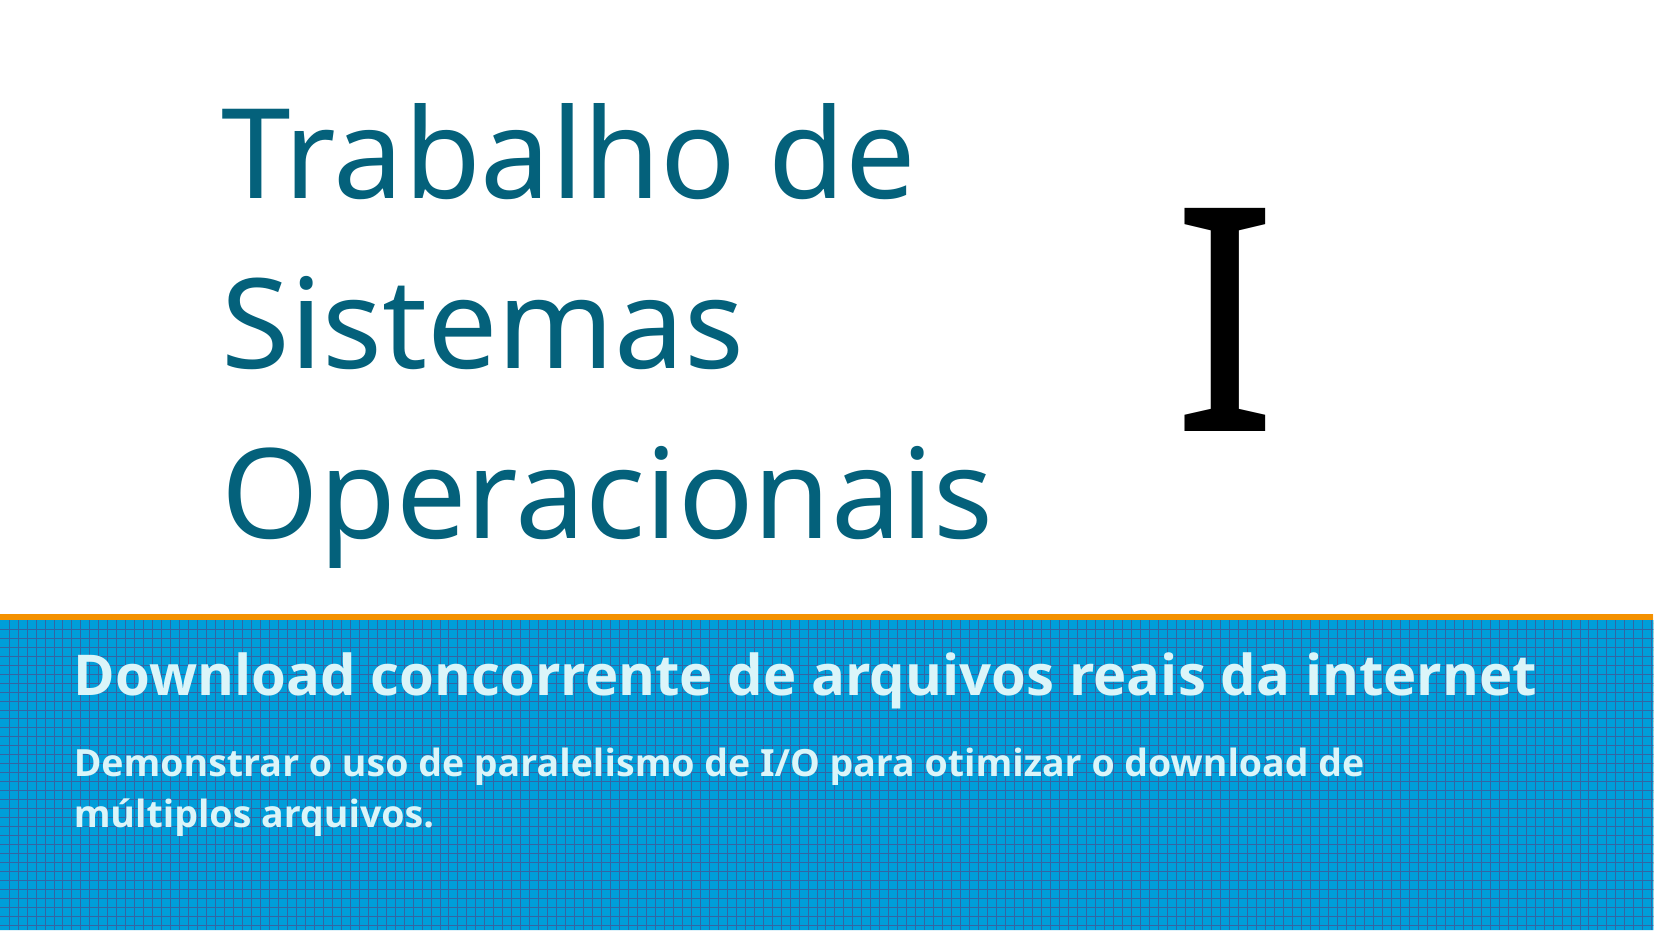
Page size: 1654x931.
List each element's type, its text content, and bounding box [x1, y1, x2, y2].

subtitle Download concorrente de arquivos reais da internet Demonstrar o uso de paralelismo de I/O para otimizar o download de múltiplos arquivos. [73, 634, 1551, 839]
title Trabalho de Sistemas Operacionais [221, 44, 1182, 576]
text_box I [1003, 59, 1447, 562]
